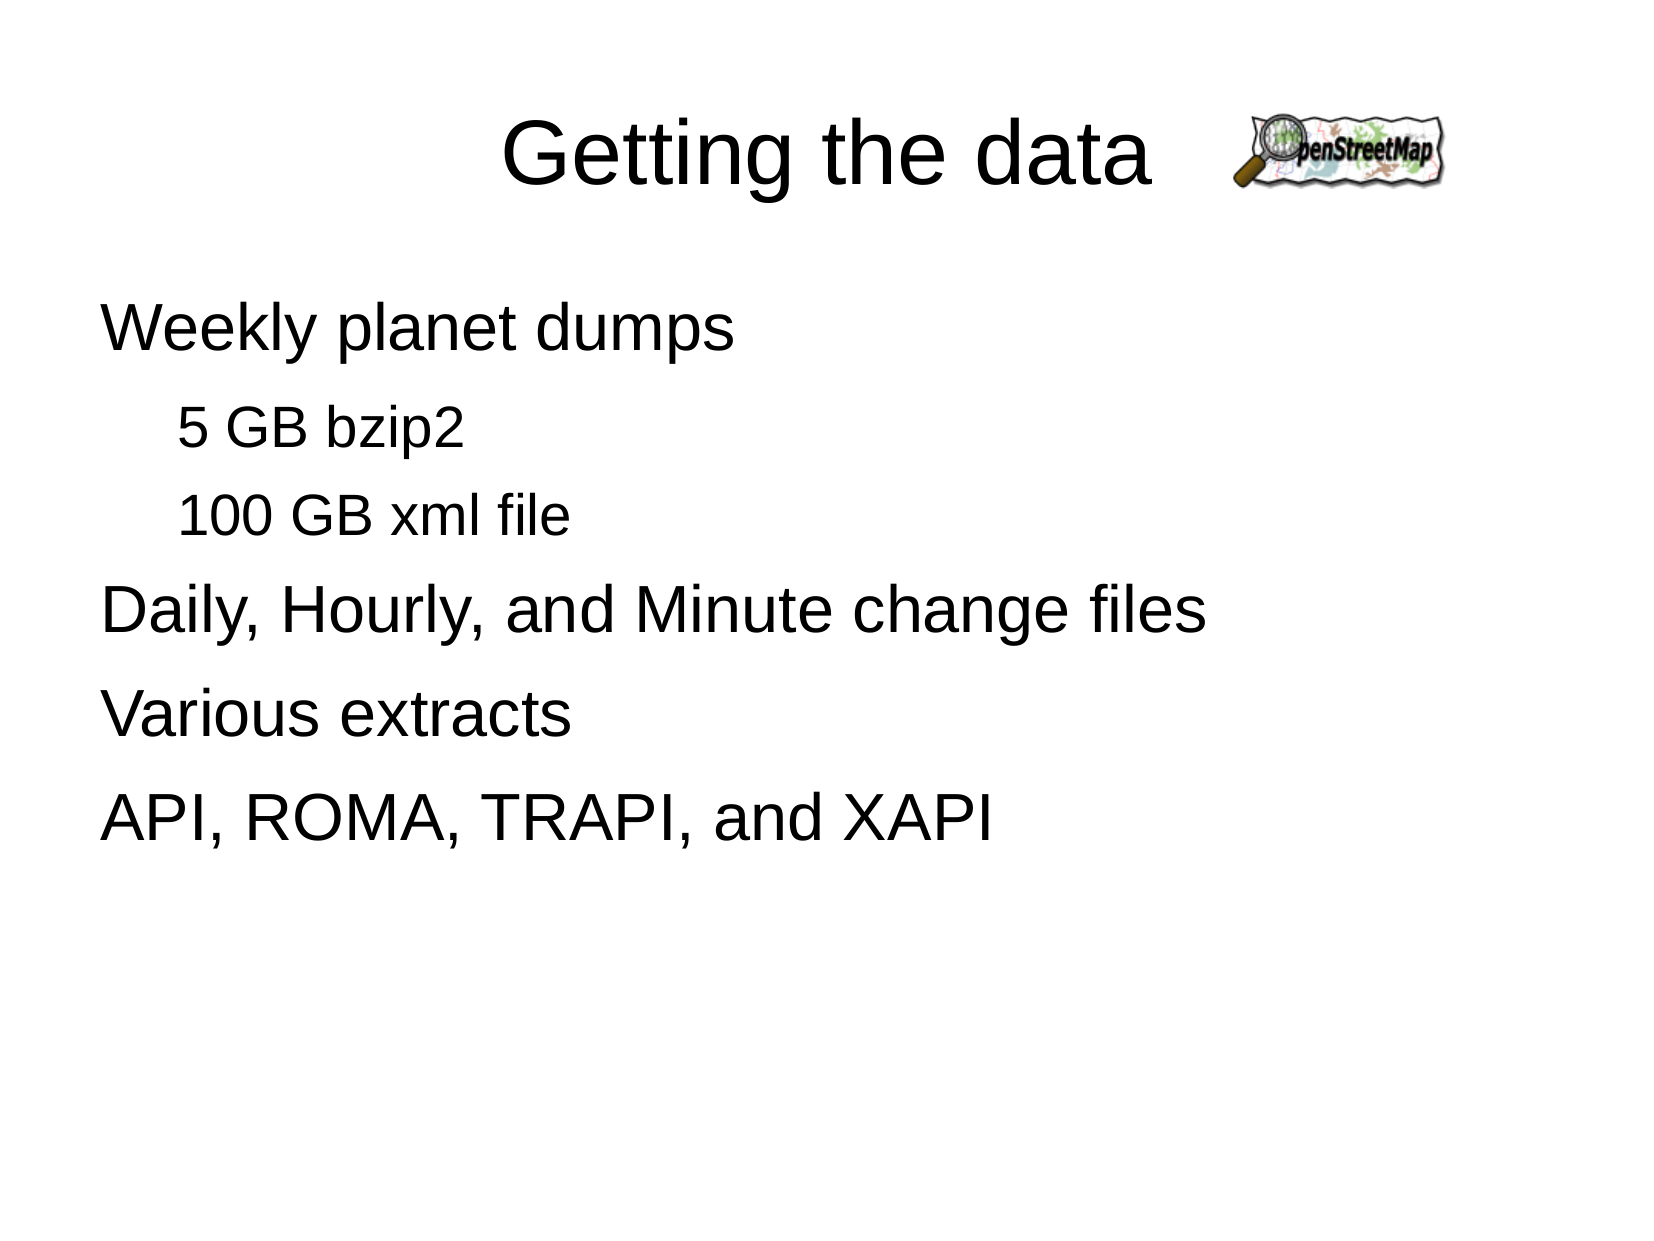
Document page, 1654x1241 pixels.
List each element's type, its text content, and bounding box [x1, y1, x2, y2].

title Getting the data [82, 56, 1571, 250]
list Weekly planet dumps 5 GB bzip2 100 GB xml file Daily, Hourly, and Minute change files Various extracts API, ROMA, TRAPI, and XAPI [82, 290, 1571, 1094]
